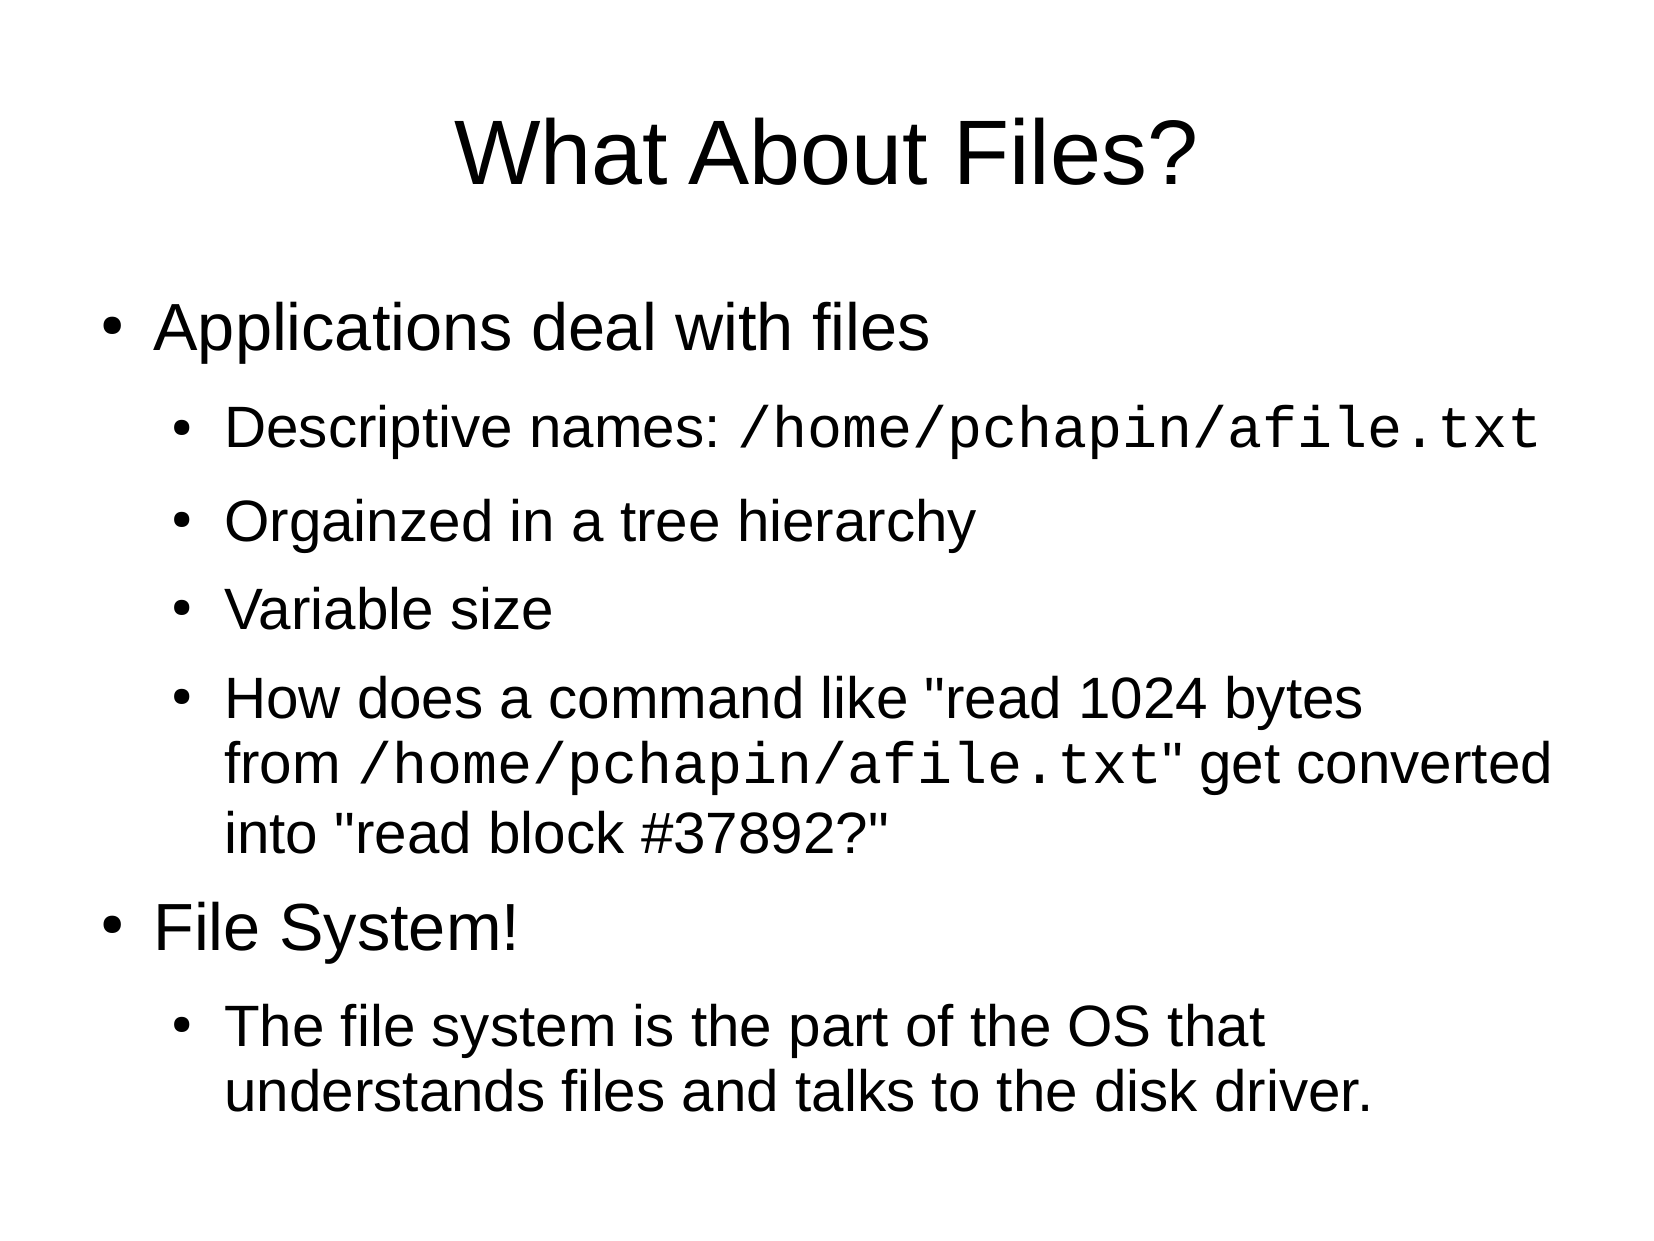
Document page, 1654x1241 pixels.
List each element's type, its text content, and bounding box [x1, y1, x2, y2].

list Applications deal with files Descriptive names: /home/pchapin/afile.txt Orgainzed in a tree hierarchy Variable size How does a command like "read 1024 bytes from /home/pchapin/afile.txt" get converted into "read block #37892?" File System! The file system is the part of the OS that understands files and talks to the disk driver. [82, 290, 1571, 1119]
title What About Files? [82, 56, 1571, 250]
